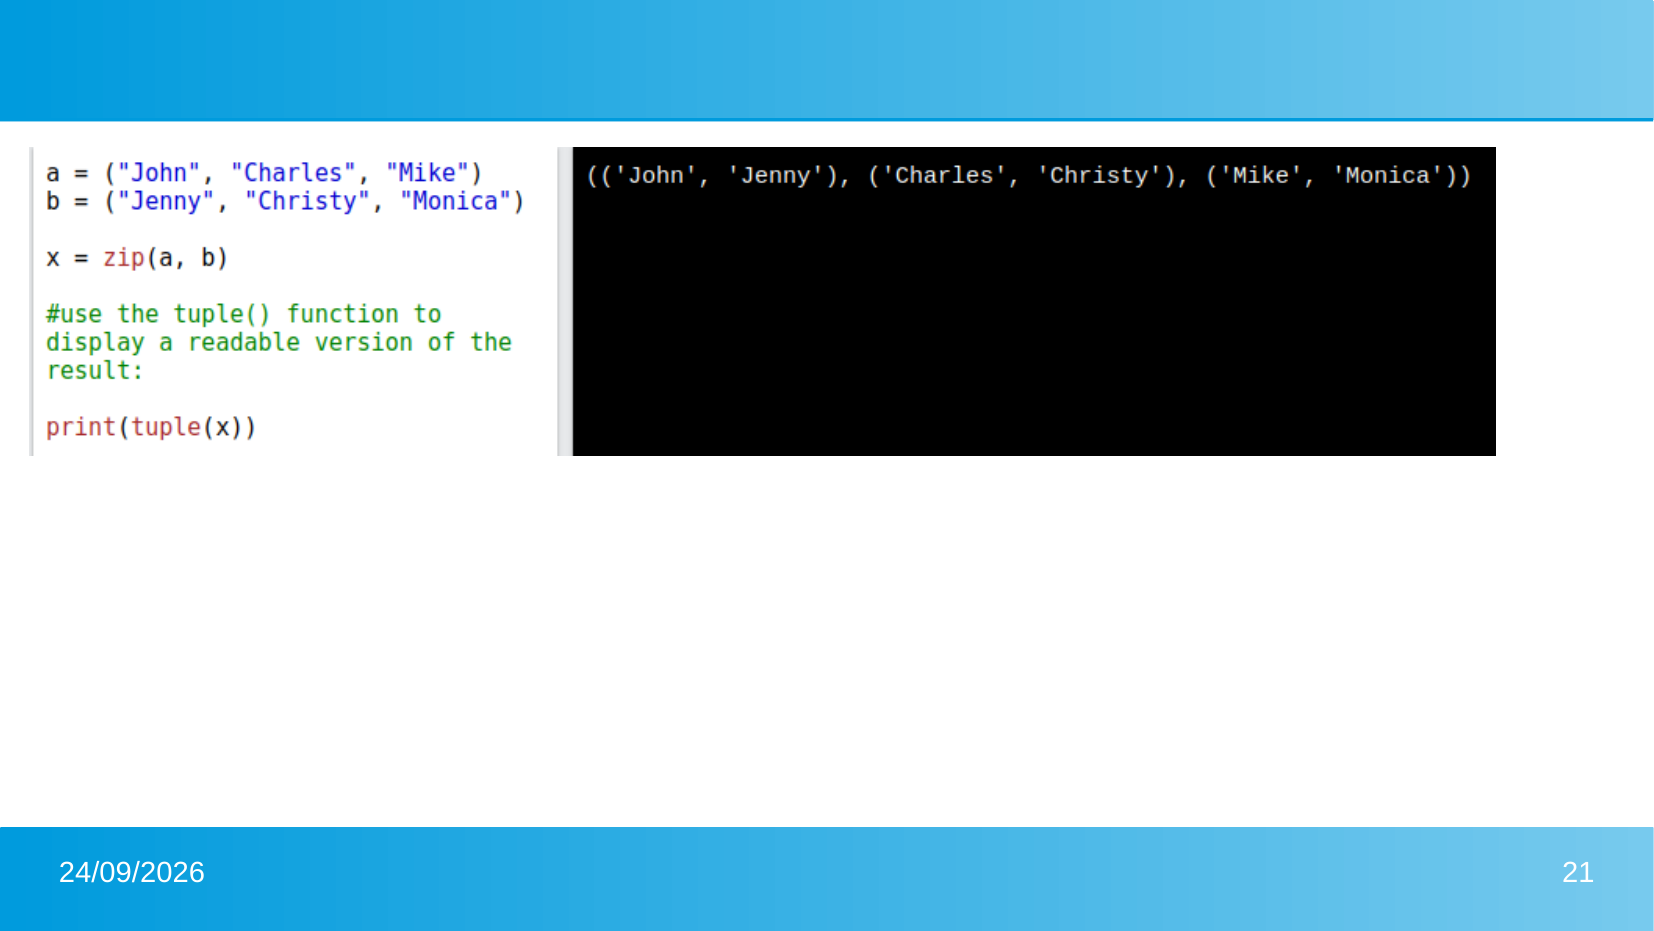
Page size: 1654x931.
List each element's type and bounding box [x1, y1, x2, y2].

picture [29, 147, 1496, 456]
